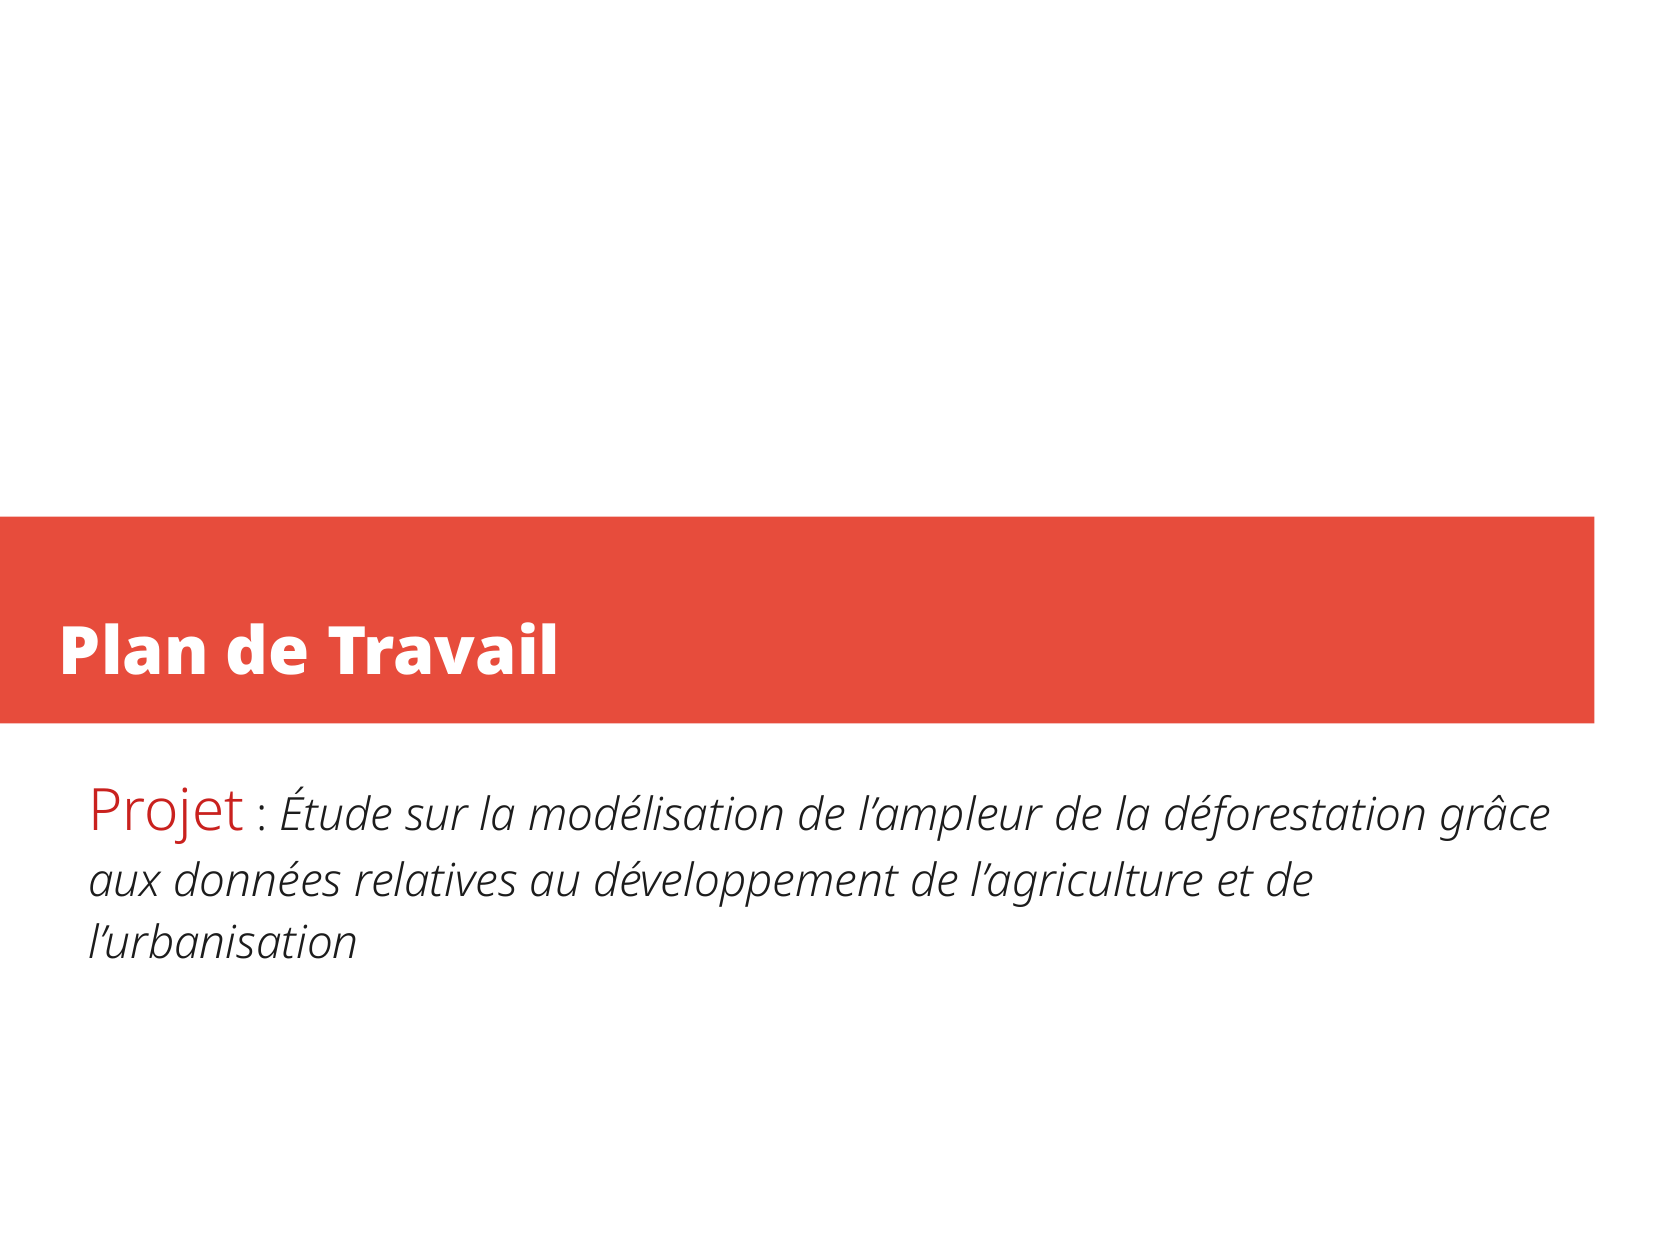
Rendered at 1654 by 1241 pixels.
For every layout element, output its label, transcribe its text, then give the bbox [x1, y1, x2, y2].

subtitle Projet : Étude sur la modélisation de l’ampleur de la déforestation grâce aux données relatives au développement de l’agriculture et de l’urbanisation [88, 767, 1595, 1182]
title Plan de Travail [59, 546, 1595, 694]
